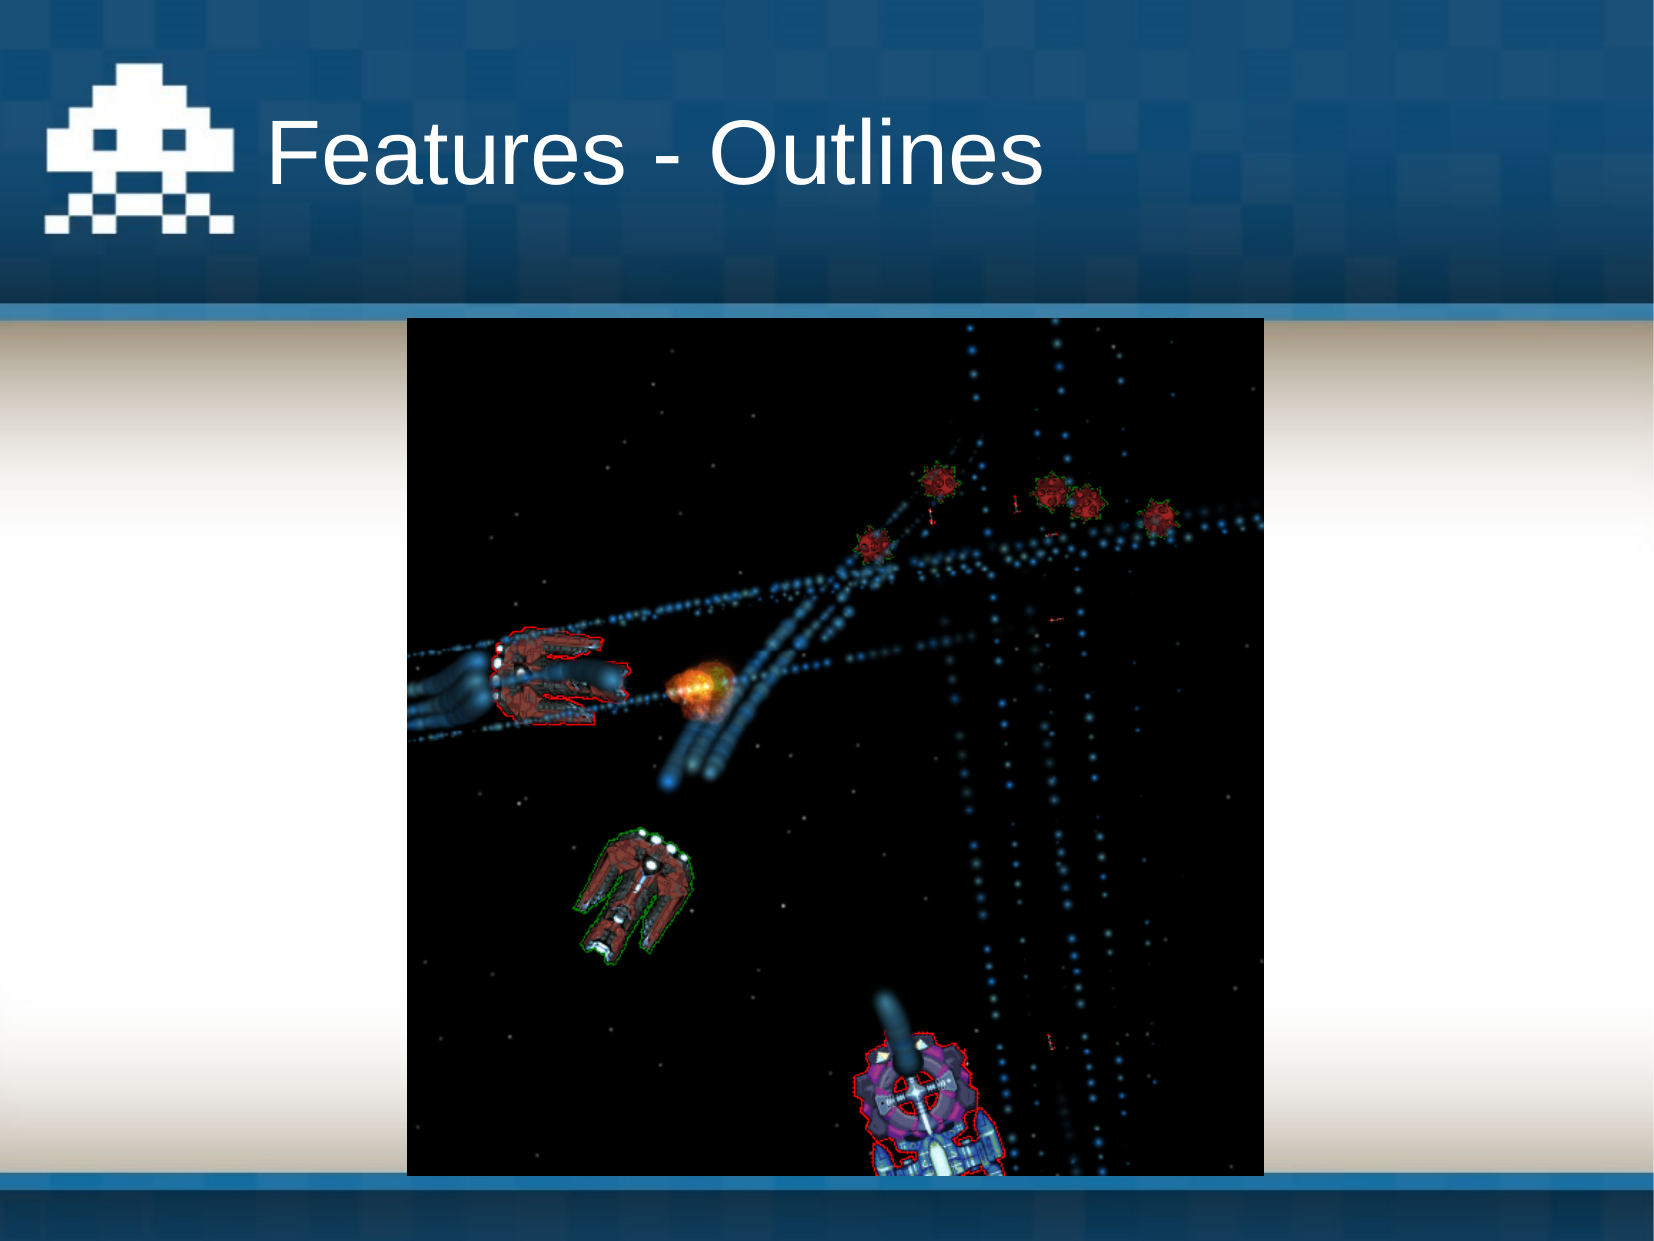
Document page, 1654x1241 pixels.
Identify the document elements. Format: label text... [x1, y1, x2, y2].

title Features - Outlines [265, 49, 1571, 257]
picture [0, 0, 1654, 1241]
